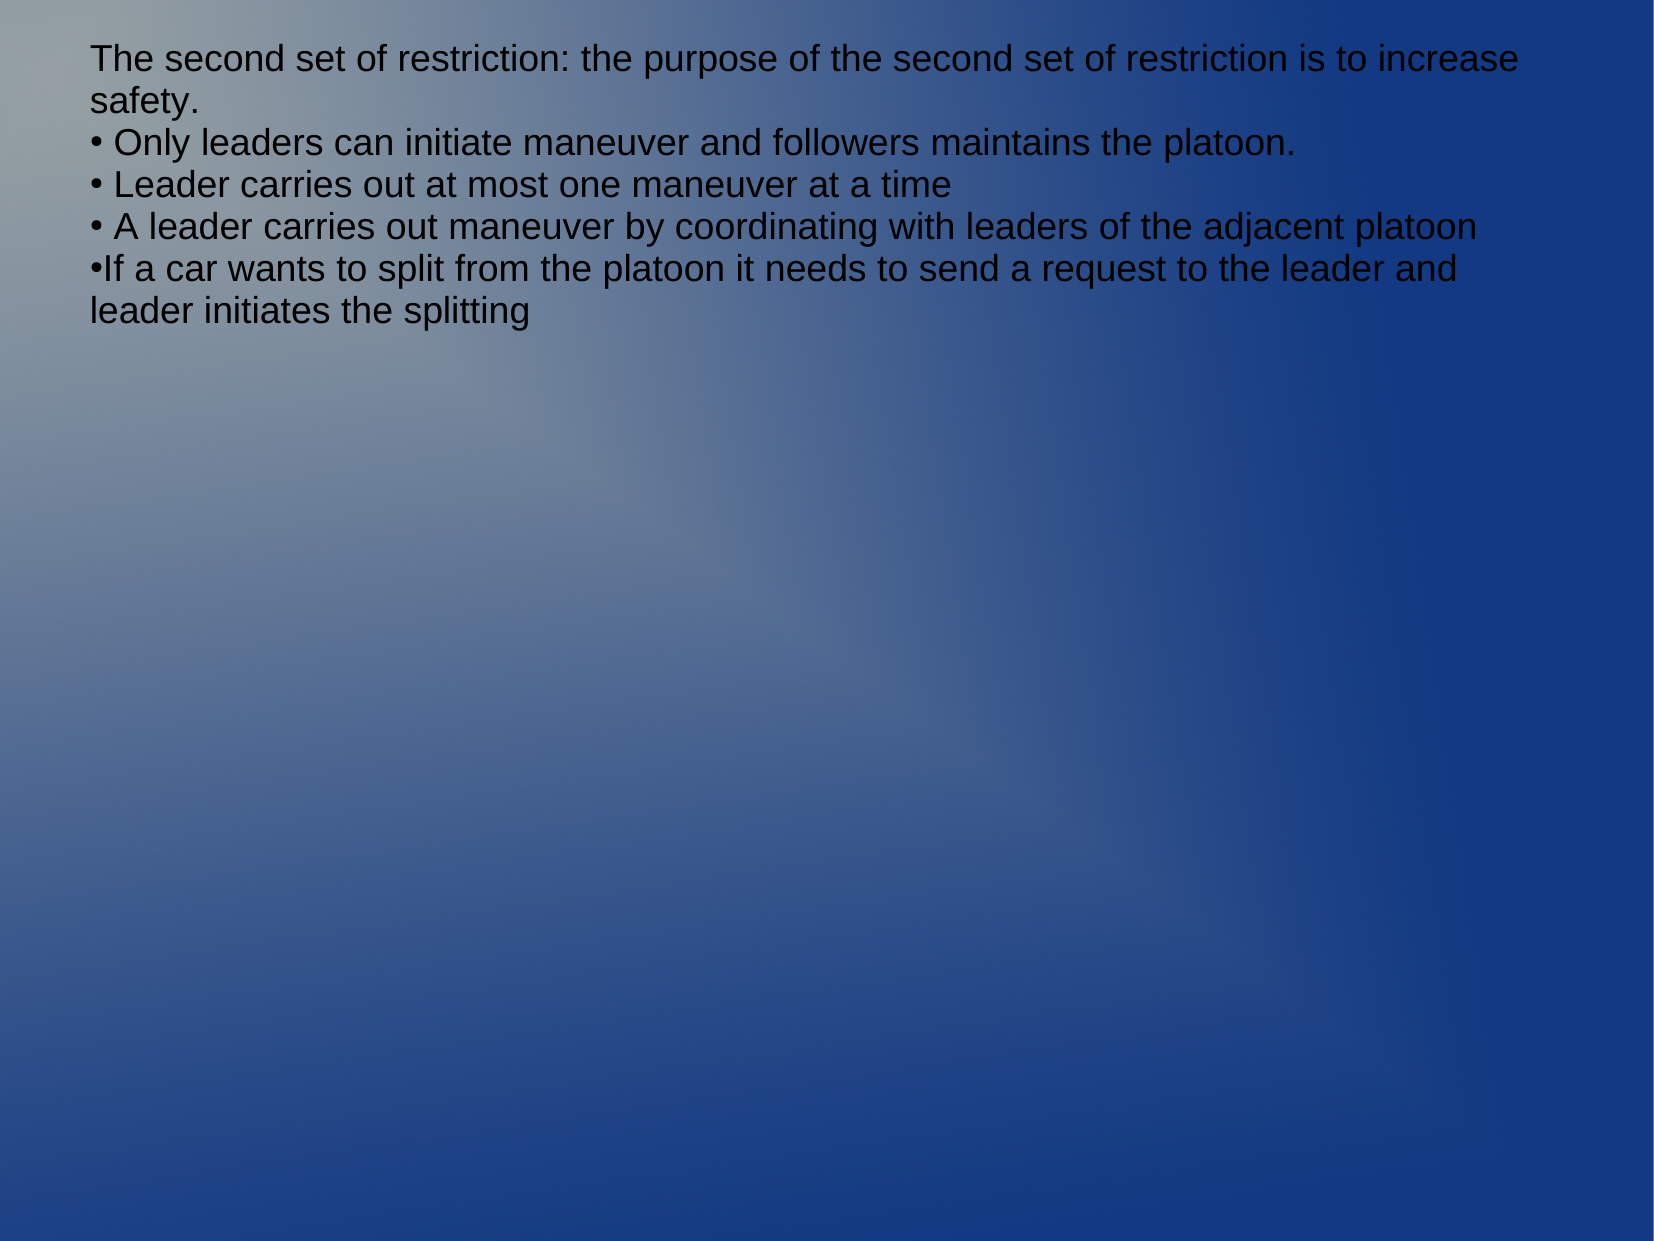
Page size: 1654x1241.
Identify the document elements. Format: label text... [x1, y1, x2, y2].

text_box The second set of restriction: the purpose of the second set of restriction is to increase safety. Only leaders can initiate maneuver and followers maintains the platoon. Leader carries out at most one maneuver at a time A leader carries out maneuver by coordinating with leaders of the adjacent platoon If a car wants to split from the platoon it needs to send a request to the leader and leader initiates the splitting [75, 30, 1576, 423]
picture [0, 0, 1654, 1241]
